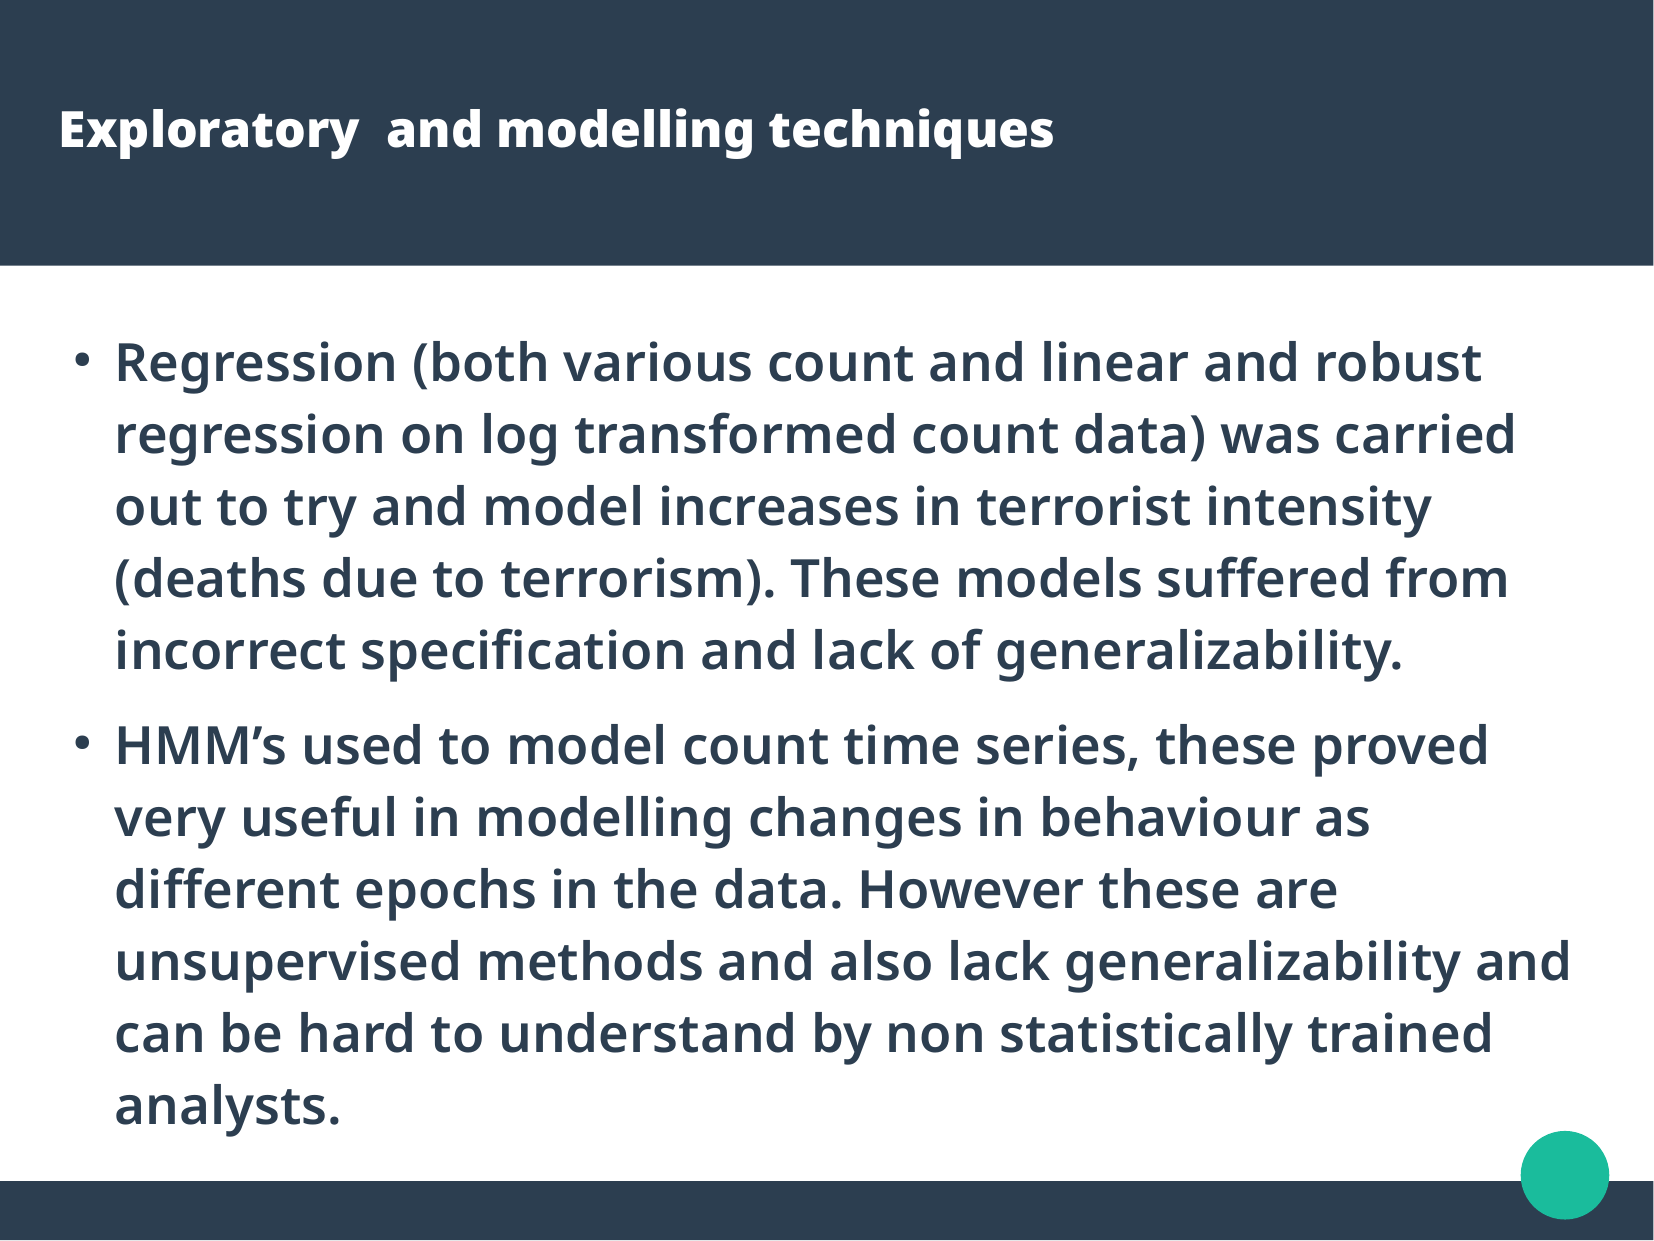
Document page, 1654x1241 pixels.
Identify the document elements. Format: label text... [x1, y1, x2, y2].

list Regression (both various count and linear and robust regression on log transformed count data) was carried out to try and model increases in terrorist intensity (deaths due to terrorism). These models suffered from incorrect specification and lack of generalizability. HMM’s used to model count time series, these proved very useful in modelling changes in behaviour as different epochs in the data. However these are unsupervised methods and also lack generalizability and can be hard to understand by non statistically trained analysts. [59, 324, 1595, 1152]
title Exploratory and modelling techniques [59, 49, 1595, 207]
